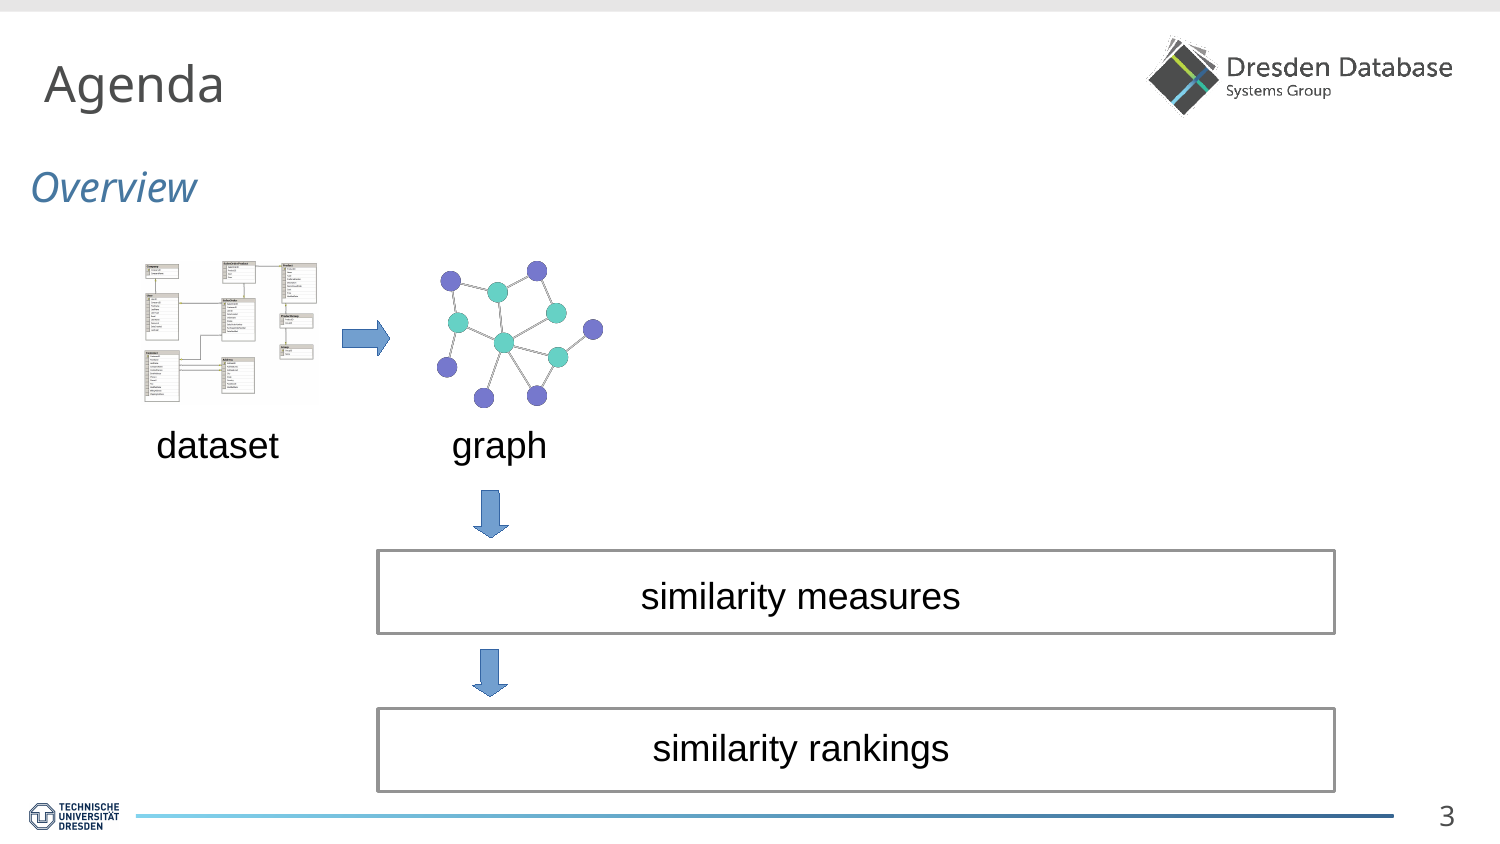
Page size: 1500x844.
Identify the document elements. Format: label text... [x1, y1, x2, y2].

text_box [472, 649, 508, 697]
list Overview [29, 159, 1471, 780]
picture [29, 803, 119, 830]
title Agenda [29, 47, 1093, 118]
text_box similarity rankings [637, 793, 1004, 820]
text_box dataset [141, 417, 390, 474]
text_box graph [437, 417, 686, 474]
text_box similarity measures [625, 568, 993, 632]
text_box [342, 320, 390, 356]
list Overview [380, 710, 1333, 780]
text_box similarity rankings [637, 720, 1004, 790]
picture [1145, 35, 1453, 118]
text_box [473, 490, 509, 538]
picture [437, 261, 603, 408]
